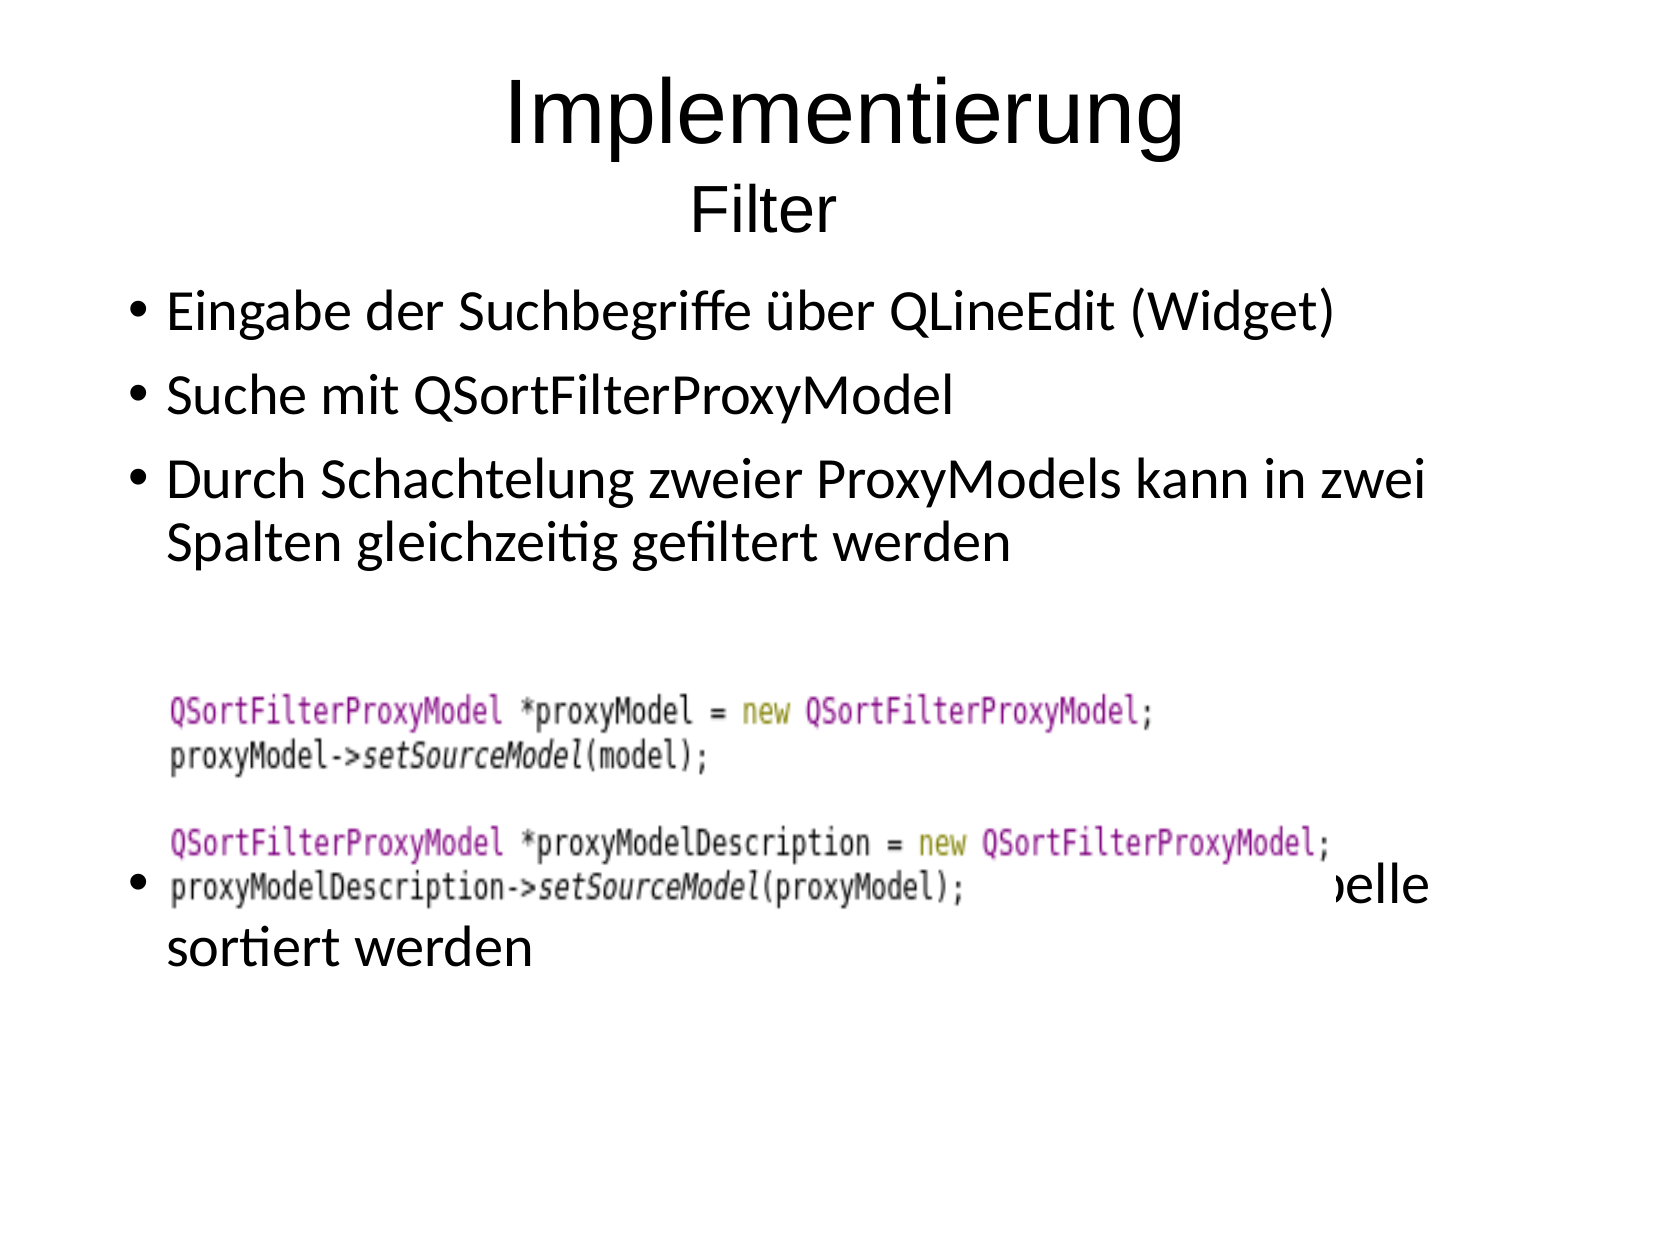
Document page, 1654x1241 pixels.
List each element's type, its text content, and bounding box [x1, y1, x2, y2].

text_box Filter [675, 165, 1441, 329]
picture [150, 689, 1156, 784]
title Implementierung [150, 0, 1541, 226]
picture [159, 821, 1336, 916]
list Eingabe der Suchbegriffe über QLineEdit (Widget) Suche mit QSortFilterProxyModel Durch Schachtelung zweier ProxyModels kann in zwei Spalten gleichzeitig gefiltert werden Durch Klick auf Header können Einträge in der Tabelle sortiert werden [113, 273, 1540, 1117]
